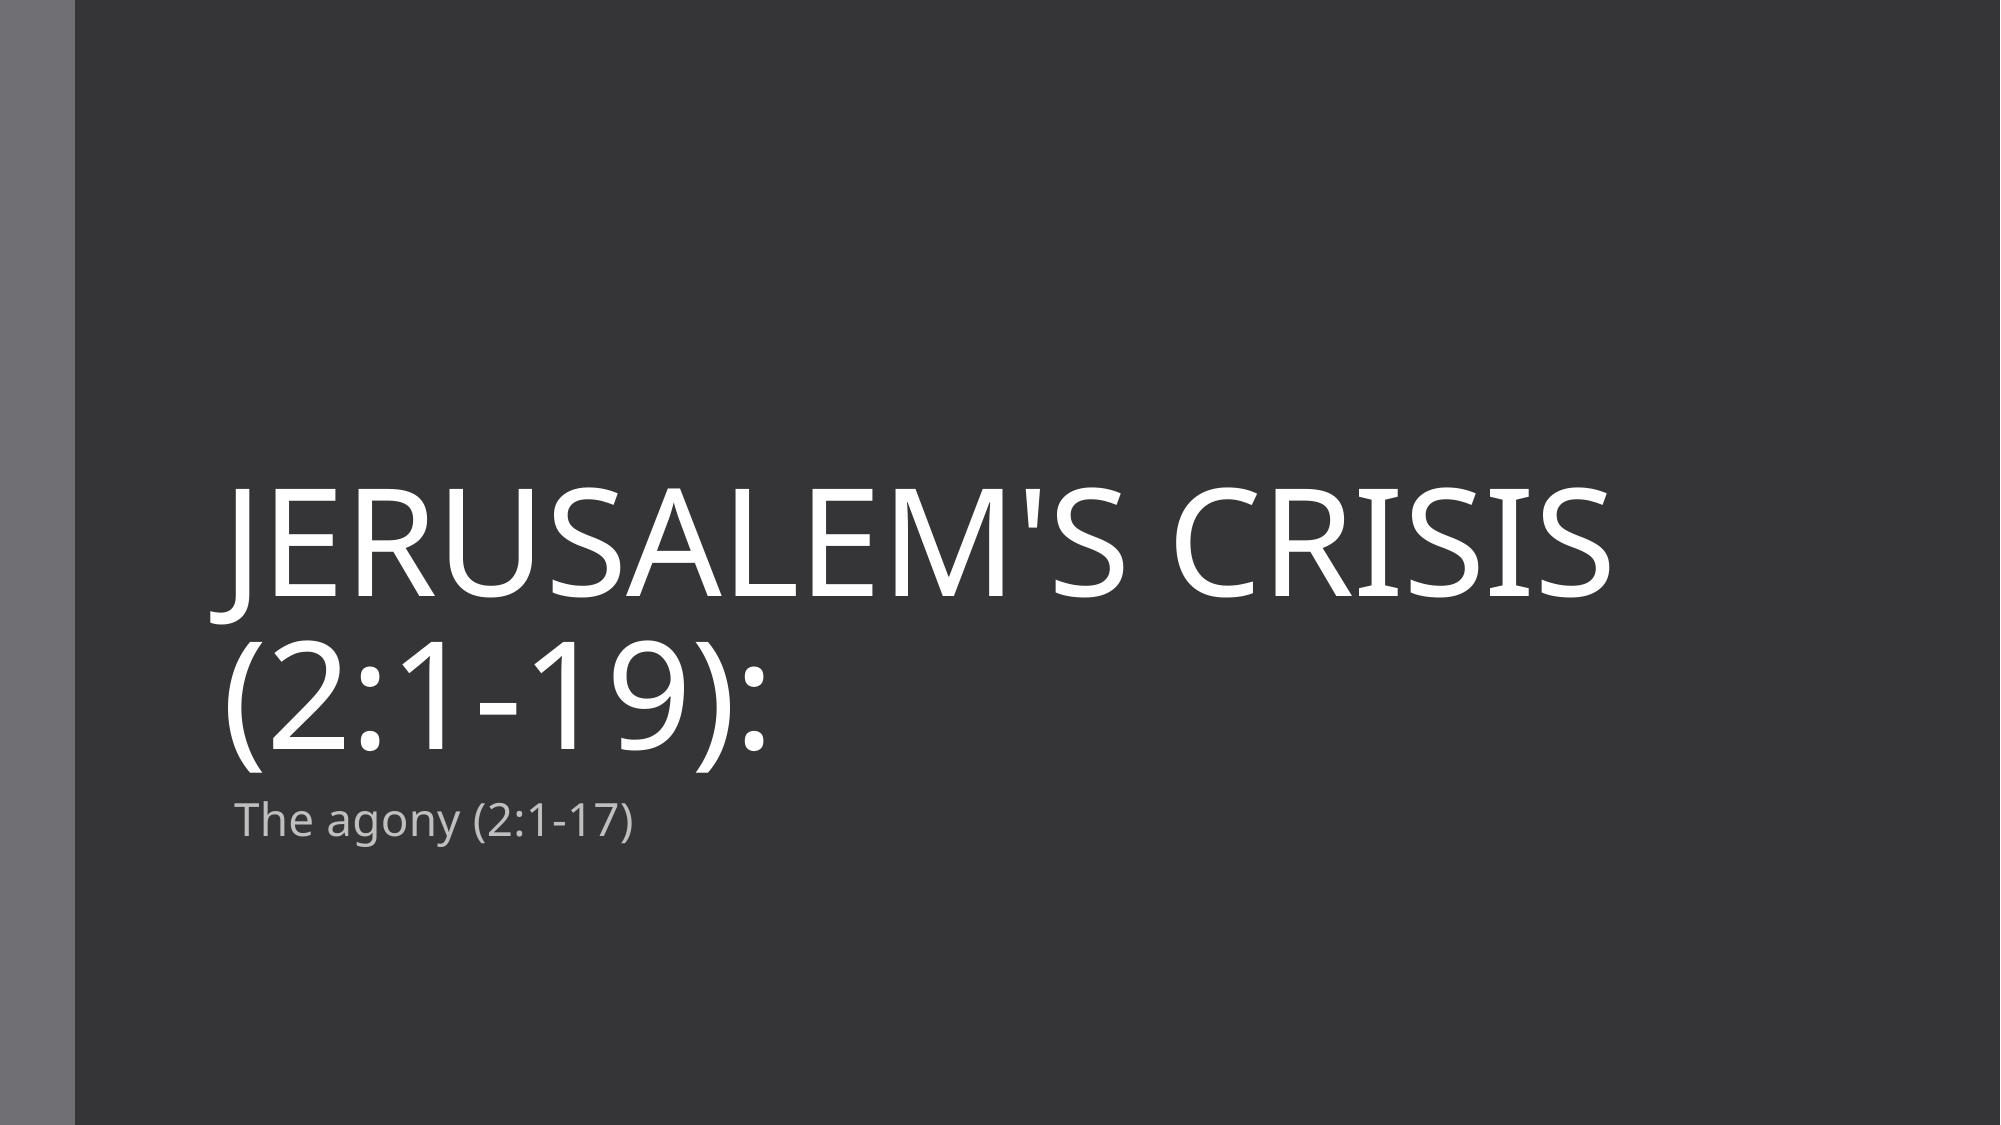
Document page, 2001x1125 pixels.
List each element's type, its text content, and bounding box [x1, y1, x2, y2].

subtitle The agony (2:1-17) [206, 787, 1752, 1066]
title JERUSALEM'S CRISIS (2:1-19): [206, 124, 1752, 787]
